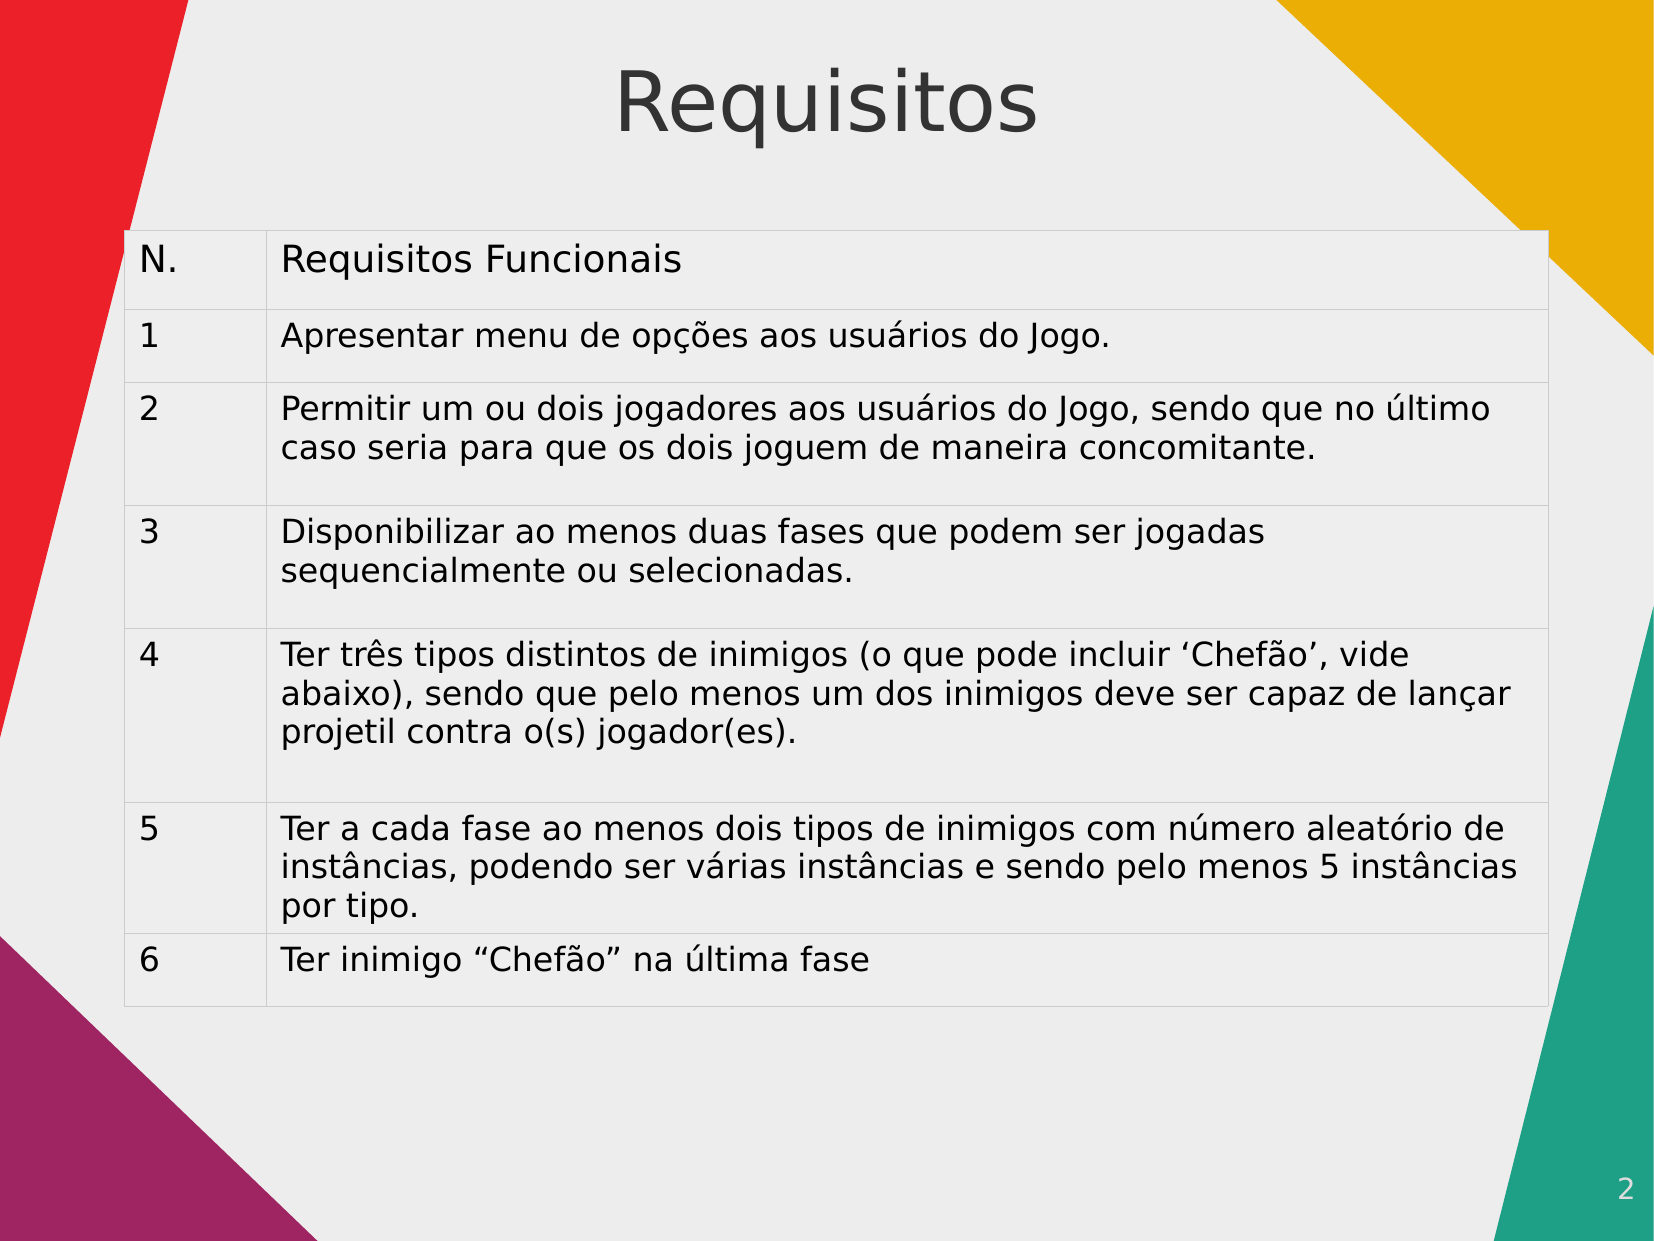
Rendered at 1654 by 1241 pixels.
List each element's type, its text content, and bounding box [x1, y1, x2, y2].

table_cell 3 [125, 506, 266, 628]
table_cell 4 [125, 629, 266, 802]
table_cell Ter inimigo “Chefão” na última fase [267, 934, 1548, 1006]
table_cell 5 [125, 803, 266, 933]
table_cell Ter três tipos distintos de inimigos (o que pode incluir ‘Chefão’, vide abaixo), sendo que pelo menos um dos inimigos deve ser capaz de lançar projetil contra o(s) jogador(es). [267, 629, 1548, 802]
title Requisitos [114, 3, 1539, 201]
table_cell Disponibilizar ao menos duas fases que podem ser jogadas sequencialmente ou selecionadas. [267, 506, 1548, 628]
table_cell 1 [125, 310, 266, 382]
table_header N. [125, 231, 266, 309]
table_header Requisitos Funcionais [267, 231, 1548, 309]
table_cell 6 [125, 934, 266, 1006]
table_cell Ter a cada fase ao menos dois tipos de inimigos com número aleatório de instâncias, podendo ser várias instâncias e sendo pelo menos 5 instâncias por tipo. [267, 803, 1548, 933]
table_cell Permitir um ou dois jogadores aos usuários do Jogo, sendo que no último caso seria para que os dois joguem de maneira concomitante. [267, 383, 1548, 505]
table_cell Apresentar menu de opções aos usuários do Jogo. [267, 310, 1548, 382]
table_cell 2 [125, 383, 266, 505]
